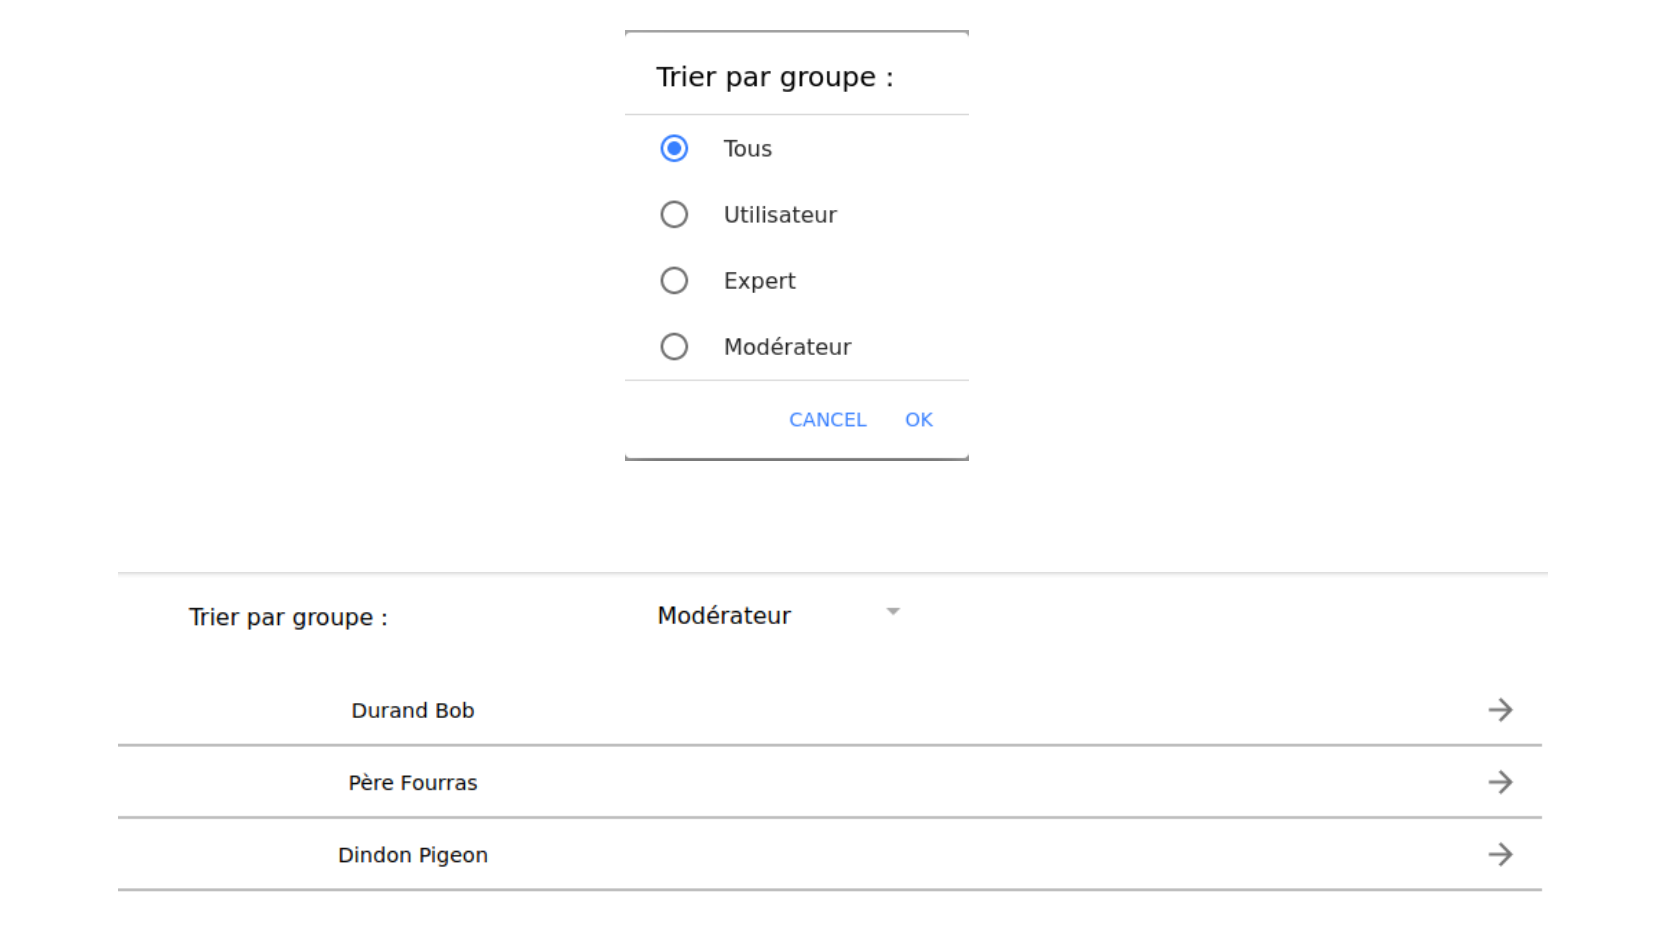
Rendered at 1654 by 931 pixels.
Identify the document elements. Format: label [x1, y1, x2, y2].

picture [118, 572, 1548, 903]
picture [625, 30, 969, 461]
